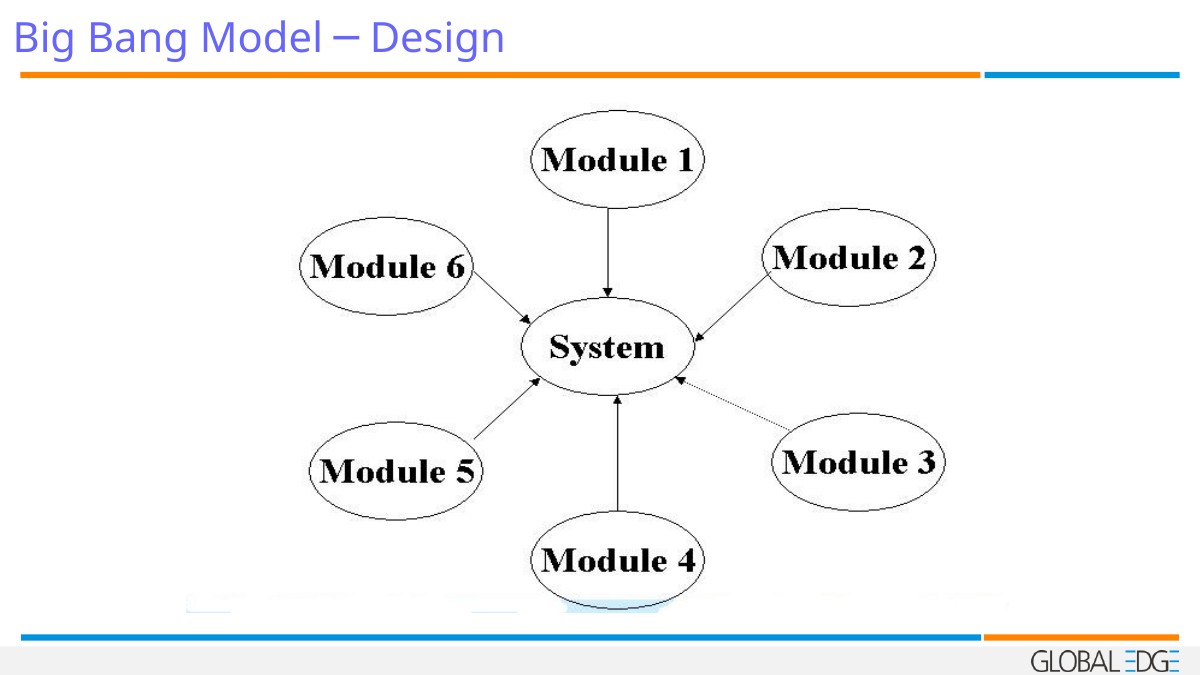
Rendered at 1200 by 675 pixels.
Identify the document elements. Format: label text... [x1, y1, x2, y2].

picture [1031, 650, 1179, 672]
title Big Bang Model ─ Design [12, 9, 1088, 63]
picture [186, 88, 1017, 614]
